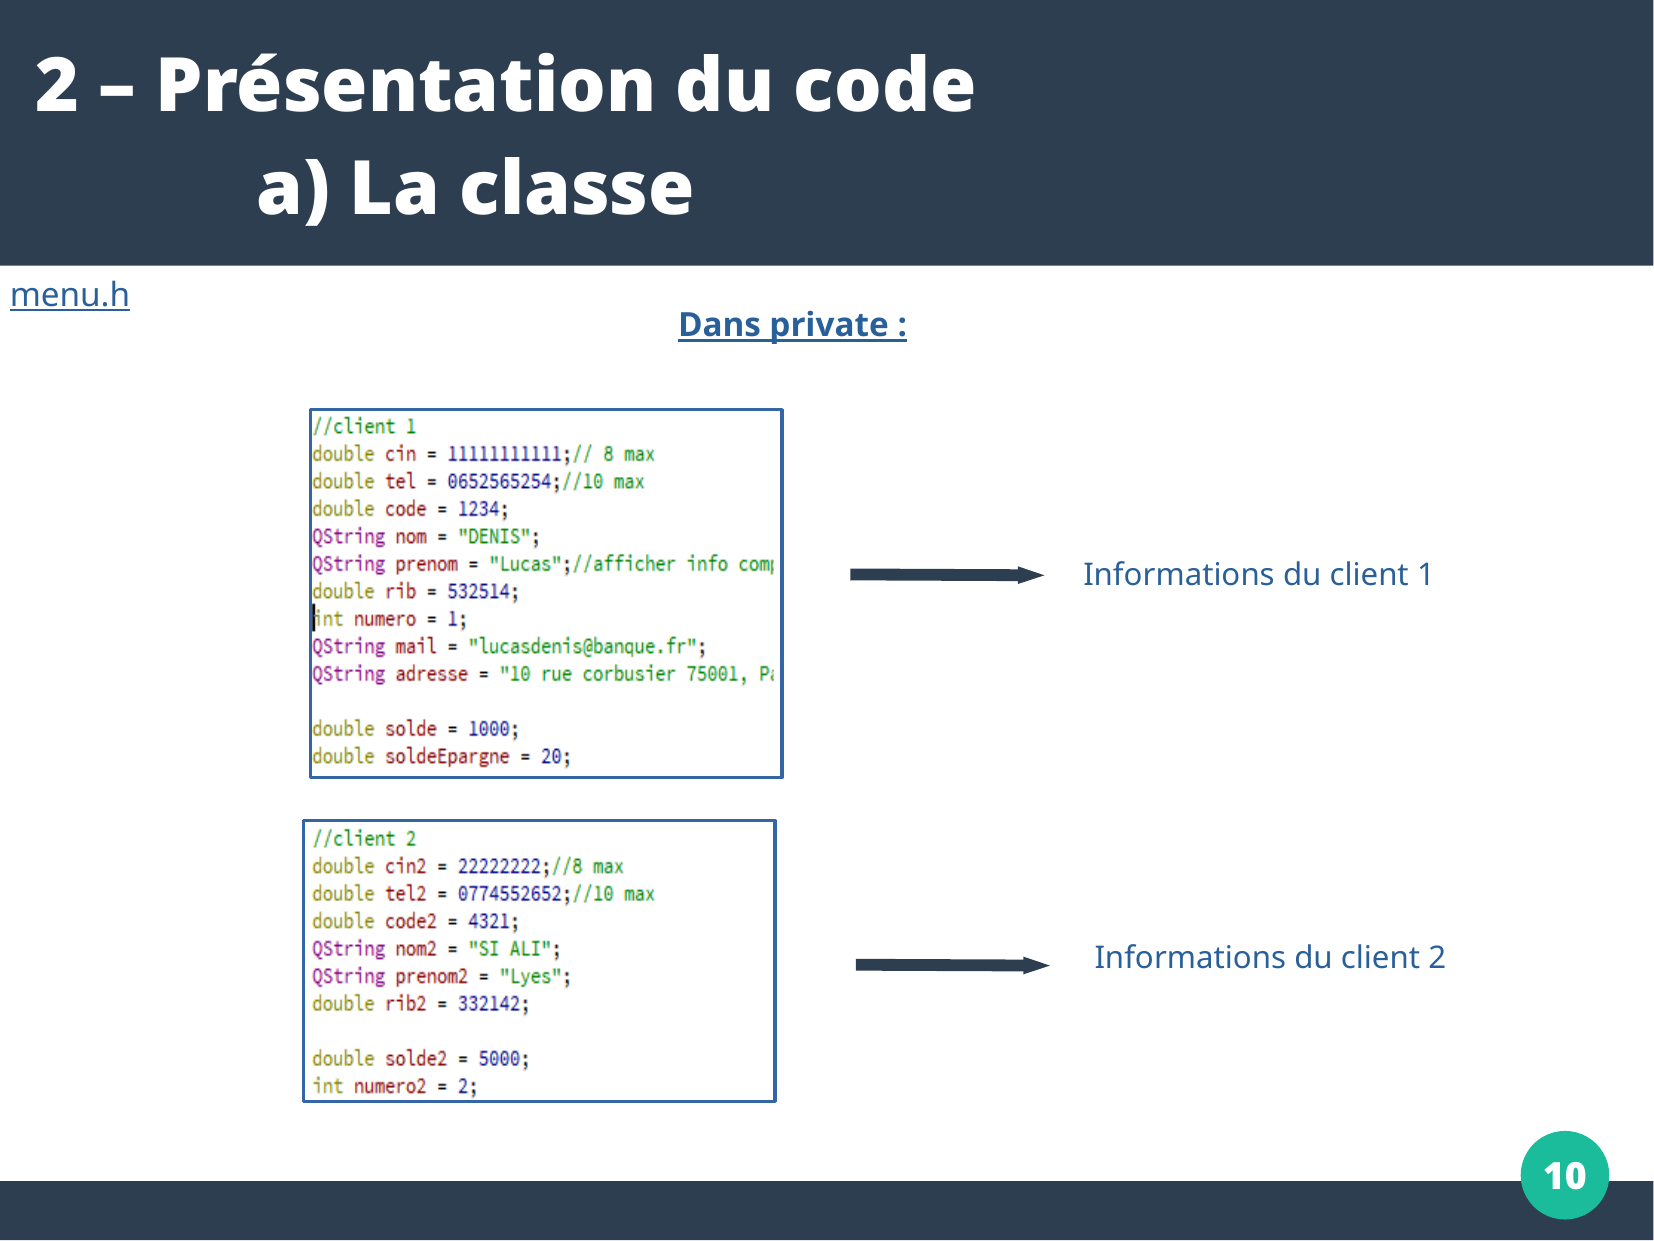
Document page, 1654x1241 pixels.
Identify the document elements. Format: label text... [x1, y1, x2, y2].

text_box Informations du client 2 [1079, 927, 1552, 999]
text_box Informations du client 1 [1068, 544, 1541, 616]
text_box menu.h [0, 263, 210, 362]
picture [302, 400, 774, 1110]
text_box [303, 820, 776, 1102]
text_box Dans private : [663, 294, 1089, 393]
text_box [310, 409, 782, 778]
title 2 – Présentation du code a) La classe [35, 39, 1571, 229]
